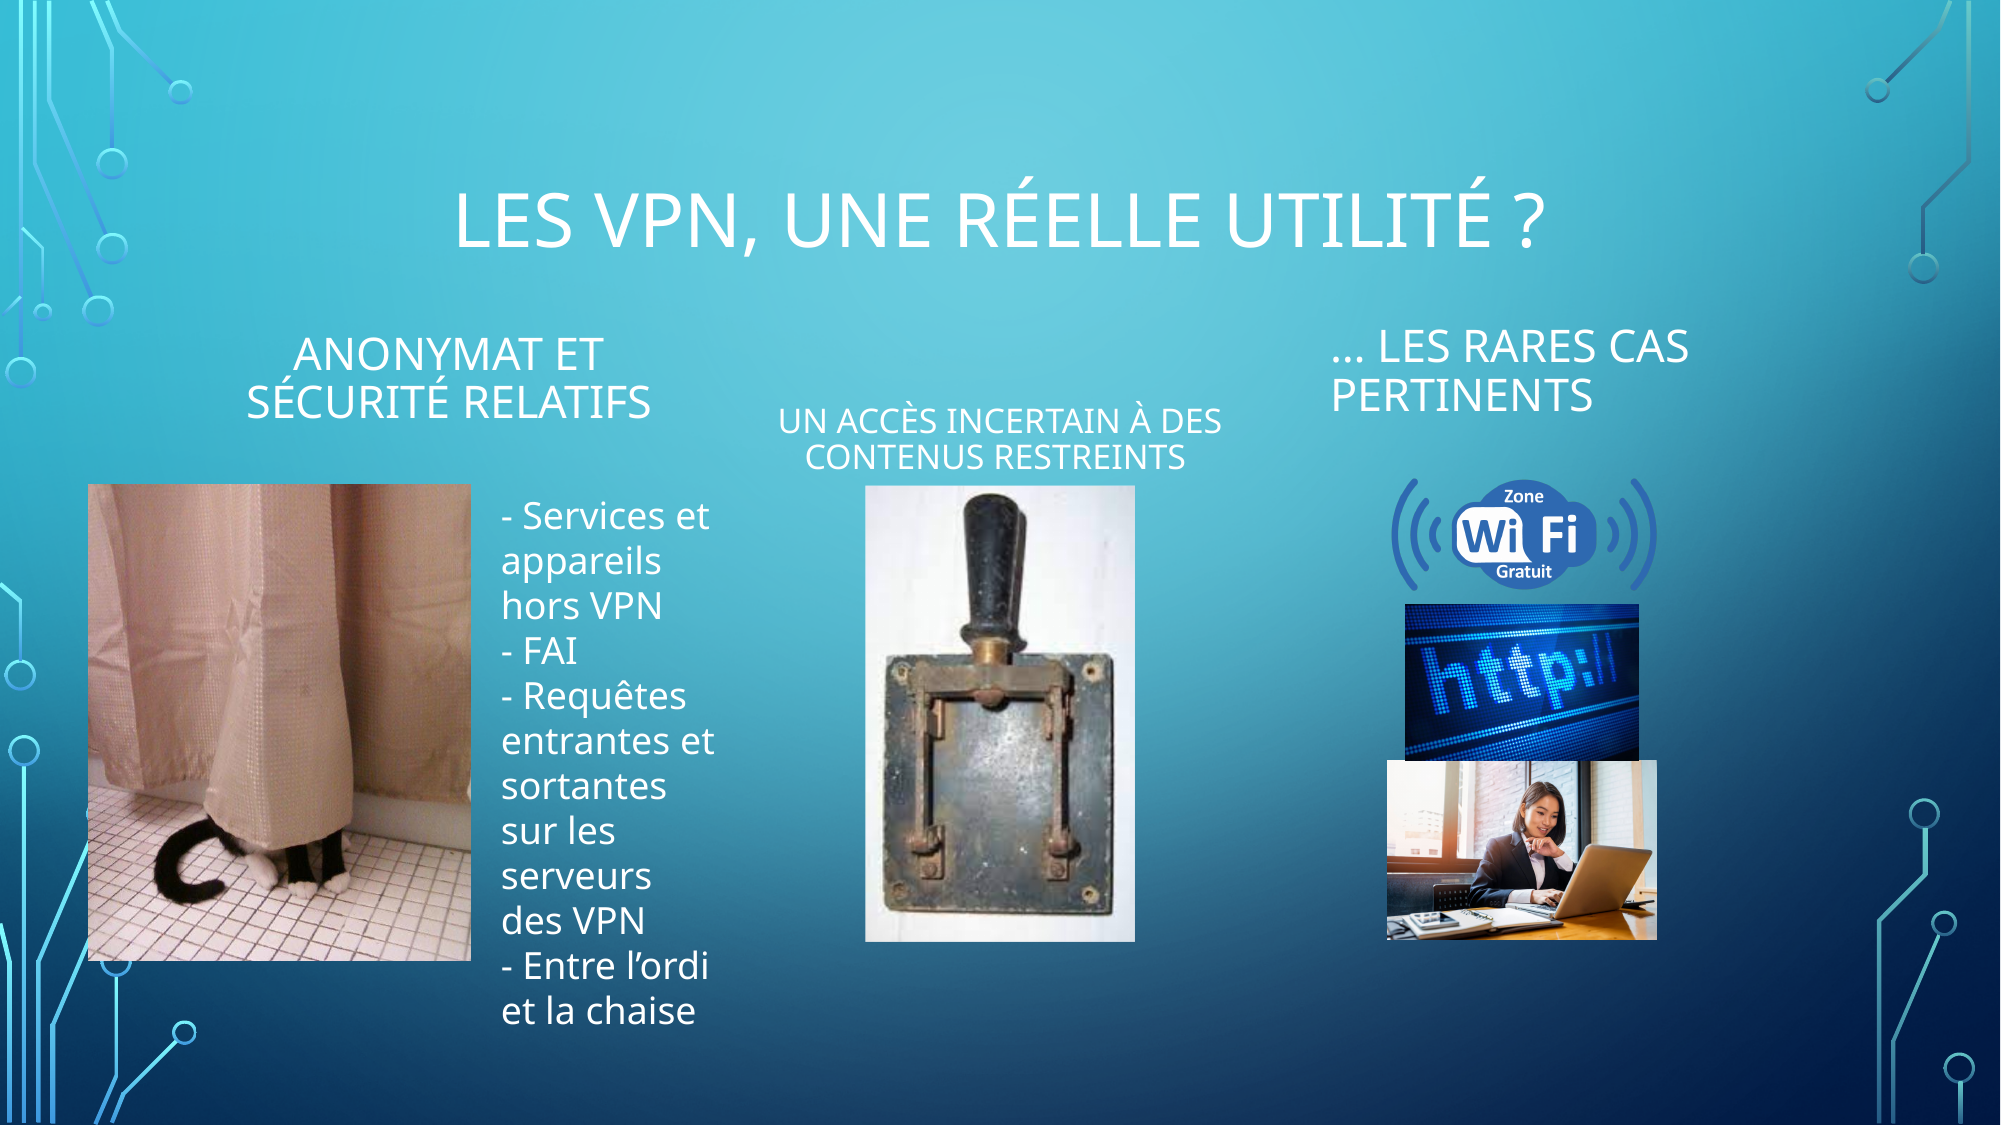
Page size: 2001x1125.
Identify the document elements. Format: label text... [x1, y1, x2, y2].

picture [1387, 474, 1660, 595]
list … les rares cas pertinents [1315, 315, 1840, 429]
picture [1387, 604, 1657, 940]
text_box - Services et appareils hors VPN - FAI - Requêtes entrantes et sortantes sur les serveurs des VPN - Entre l’ordi et la chaise [485, 484, 739, 1091]
title Les VPN, une réelle utilité ? [187, 99, 1813, 347]
list Anonymat et Sécurité relatifs [187, 323, 712, 437]
picture [88, 484, 471, 961]
list Un accès incertain à des contenus restreints [738, 372, 1262, 485]
picture [865, 485, 1135, 942]
